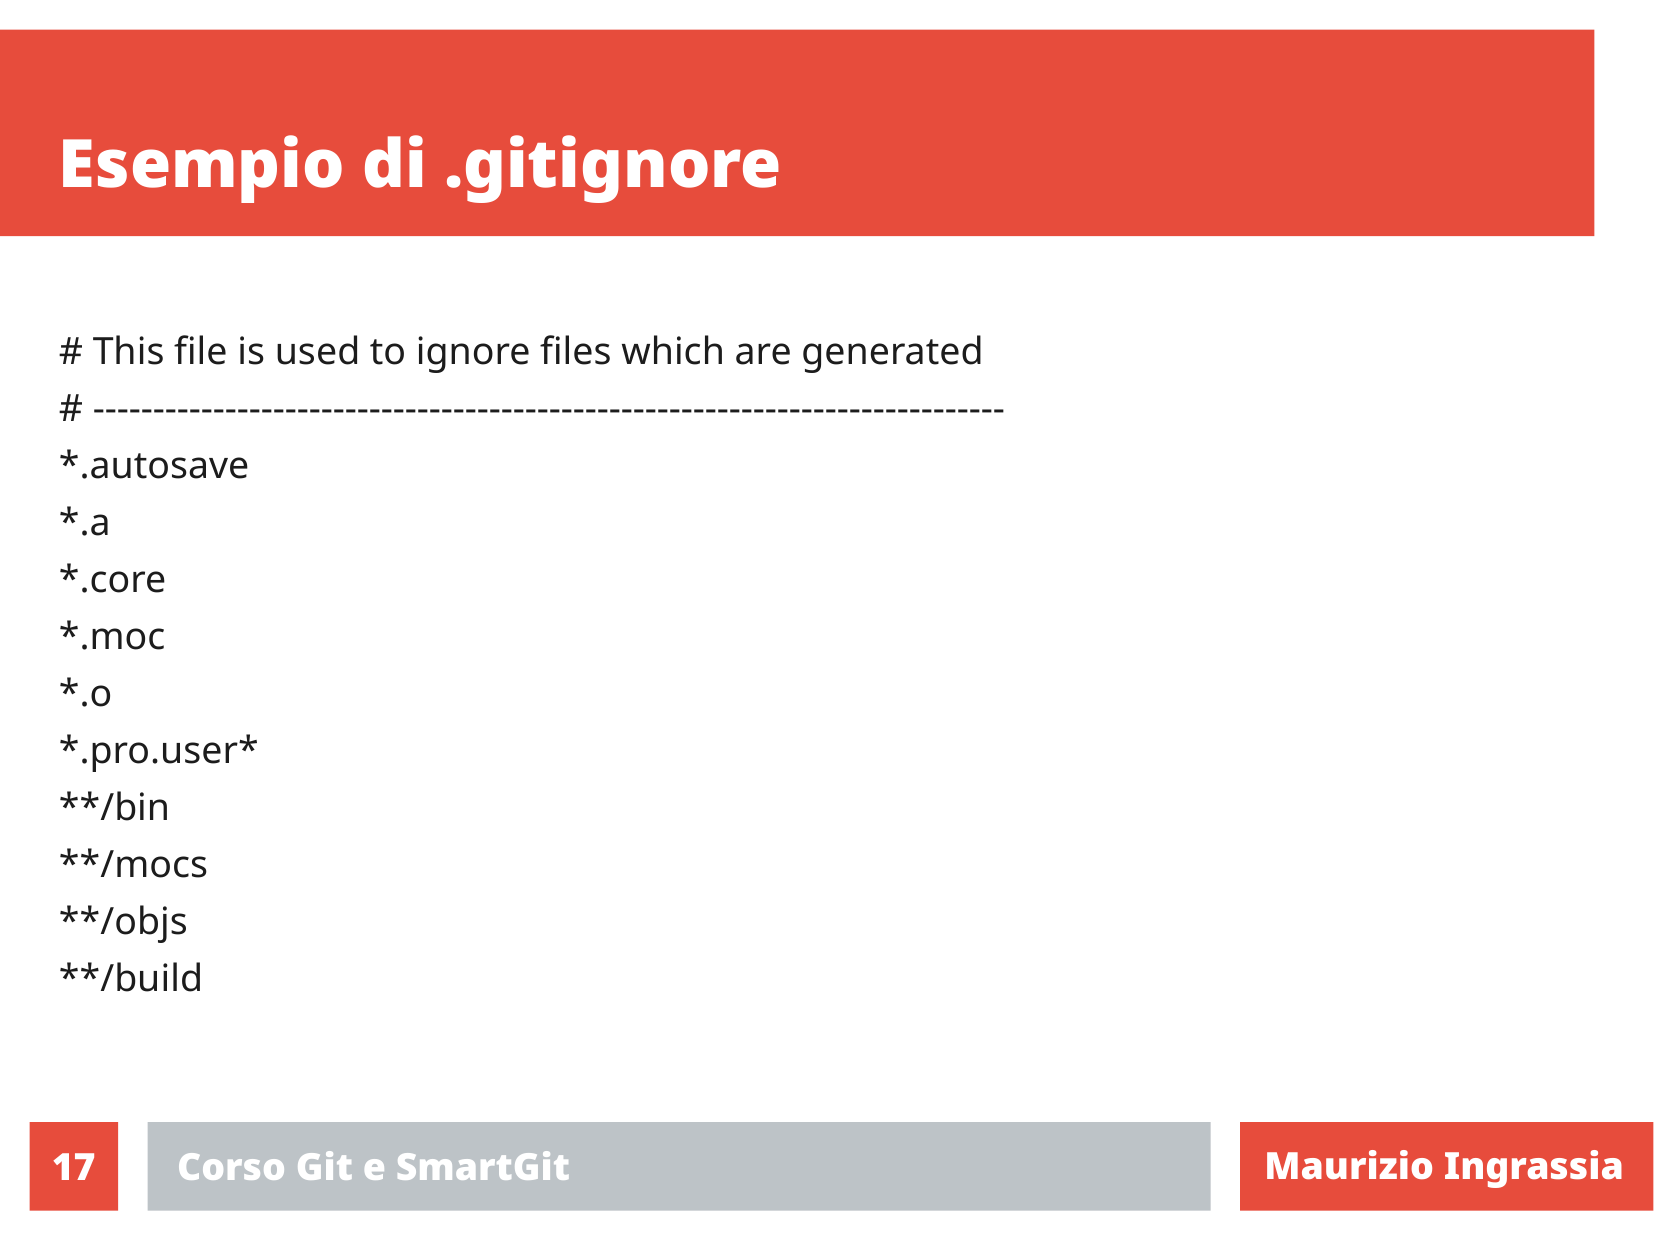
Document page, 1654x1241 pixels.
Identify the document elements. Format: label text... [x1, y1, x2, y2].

title Esempio di .gitignore [59, 59, 1595, 207]
list # This file is used to ignore files which are generated # ---------------------------------------------------------------------------- *.autosave *.a *.core *.moc *.o *.pro.user* **/bin **/mocs **/objs **/build [59, 324, 1565, 1093]
